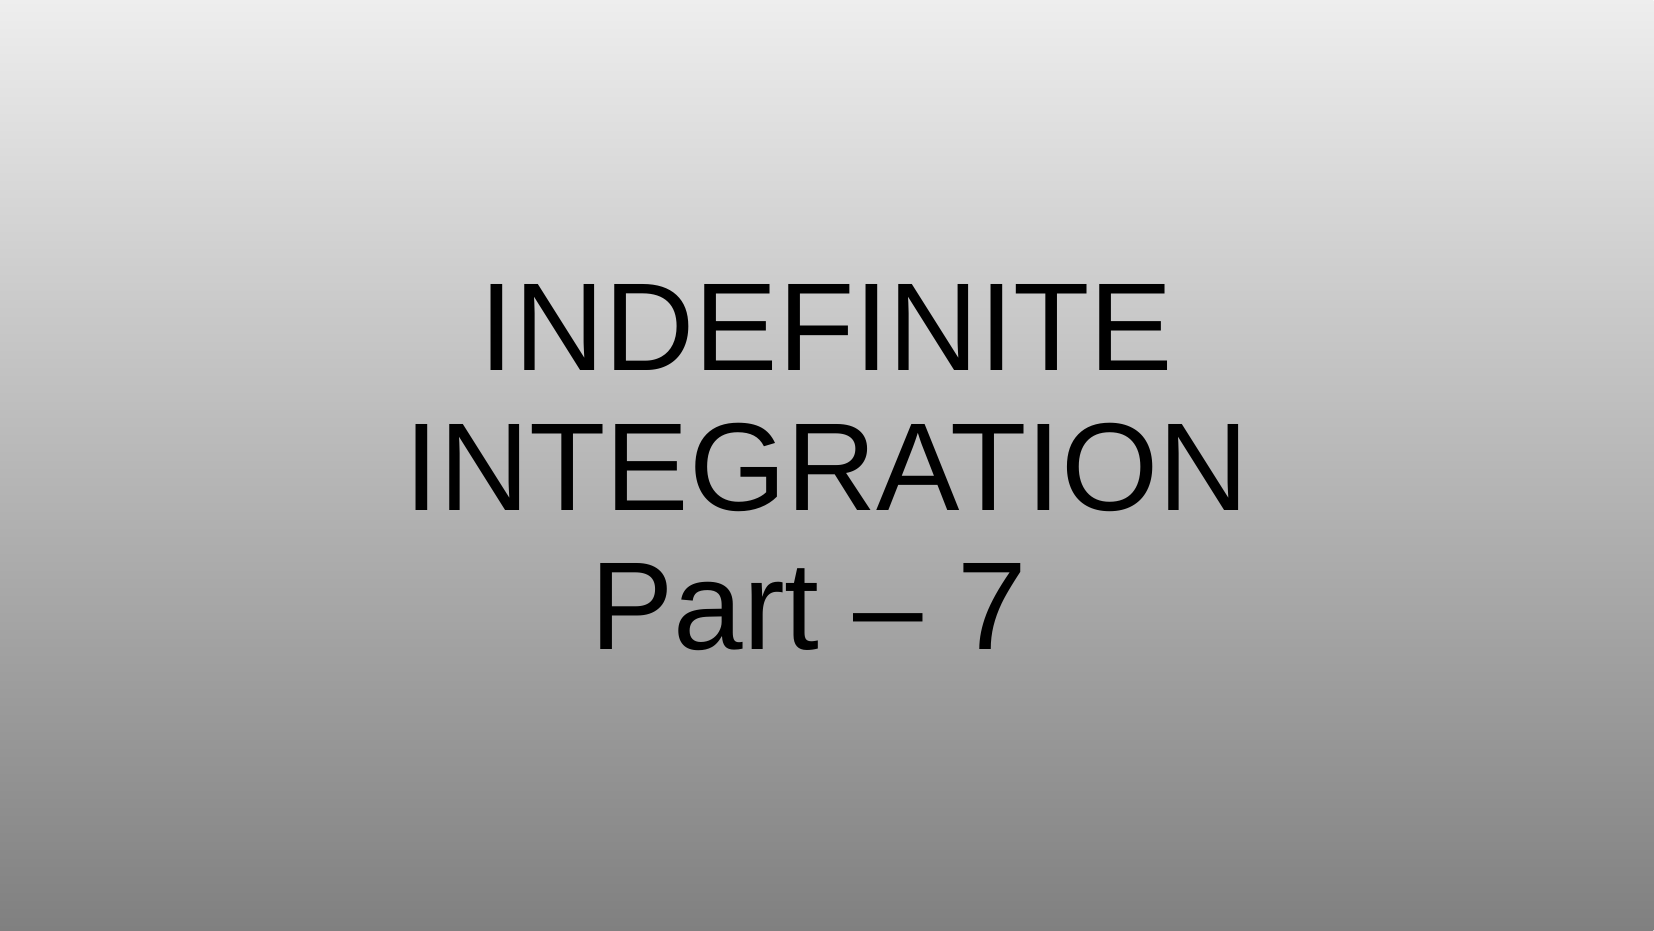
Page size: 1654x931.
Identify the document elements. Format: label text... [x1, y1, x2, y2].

title INDEFINITE INTEGRATION Part – 7 [82, 53, 1571, 880]
